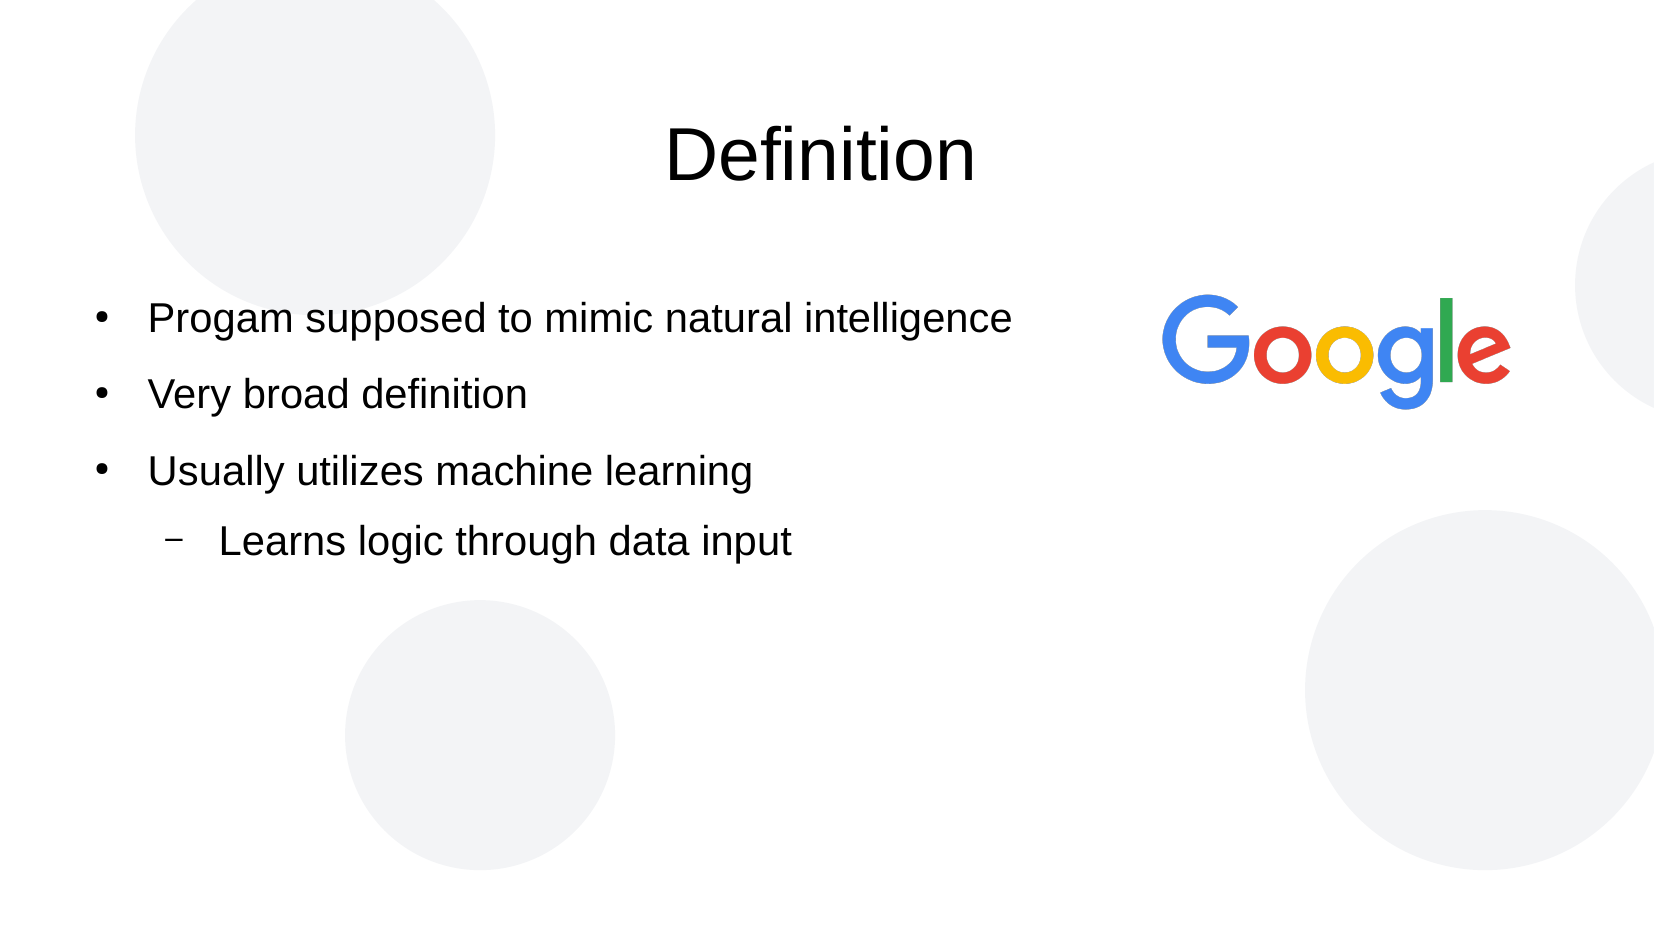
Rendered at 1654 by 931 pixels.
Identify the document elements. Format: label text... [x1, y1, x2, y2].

list Progam supposed to mimic natural intelligence Very broad definition Usually utilizes machine learning Learns logic through data input [76, 295, 1565, 835]
title Definition [76, 76, 1565, 233]
picture [1162, 294, 1513, 413]
